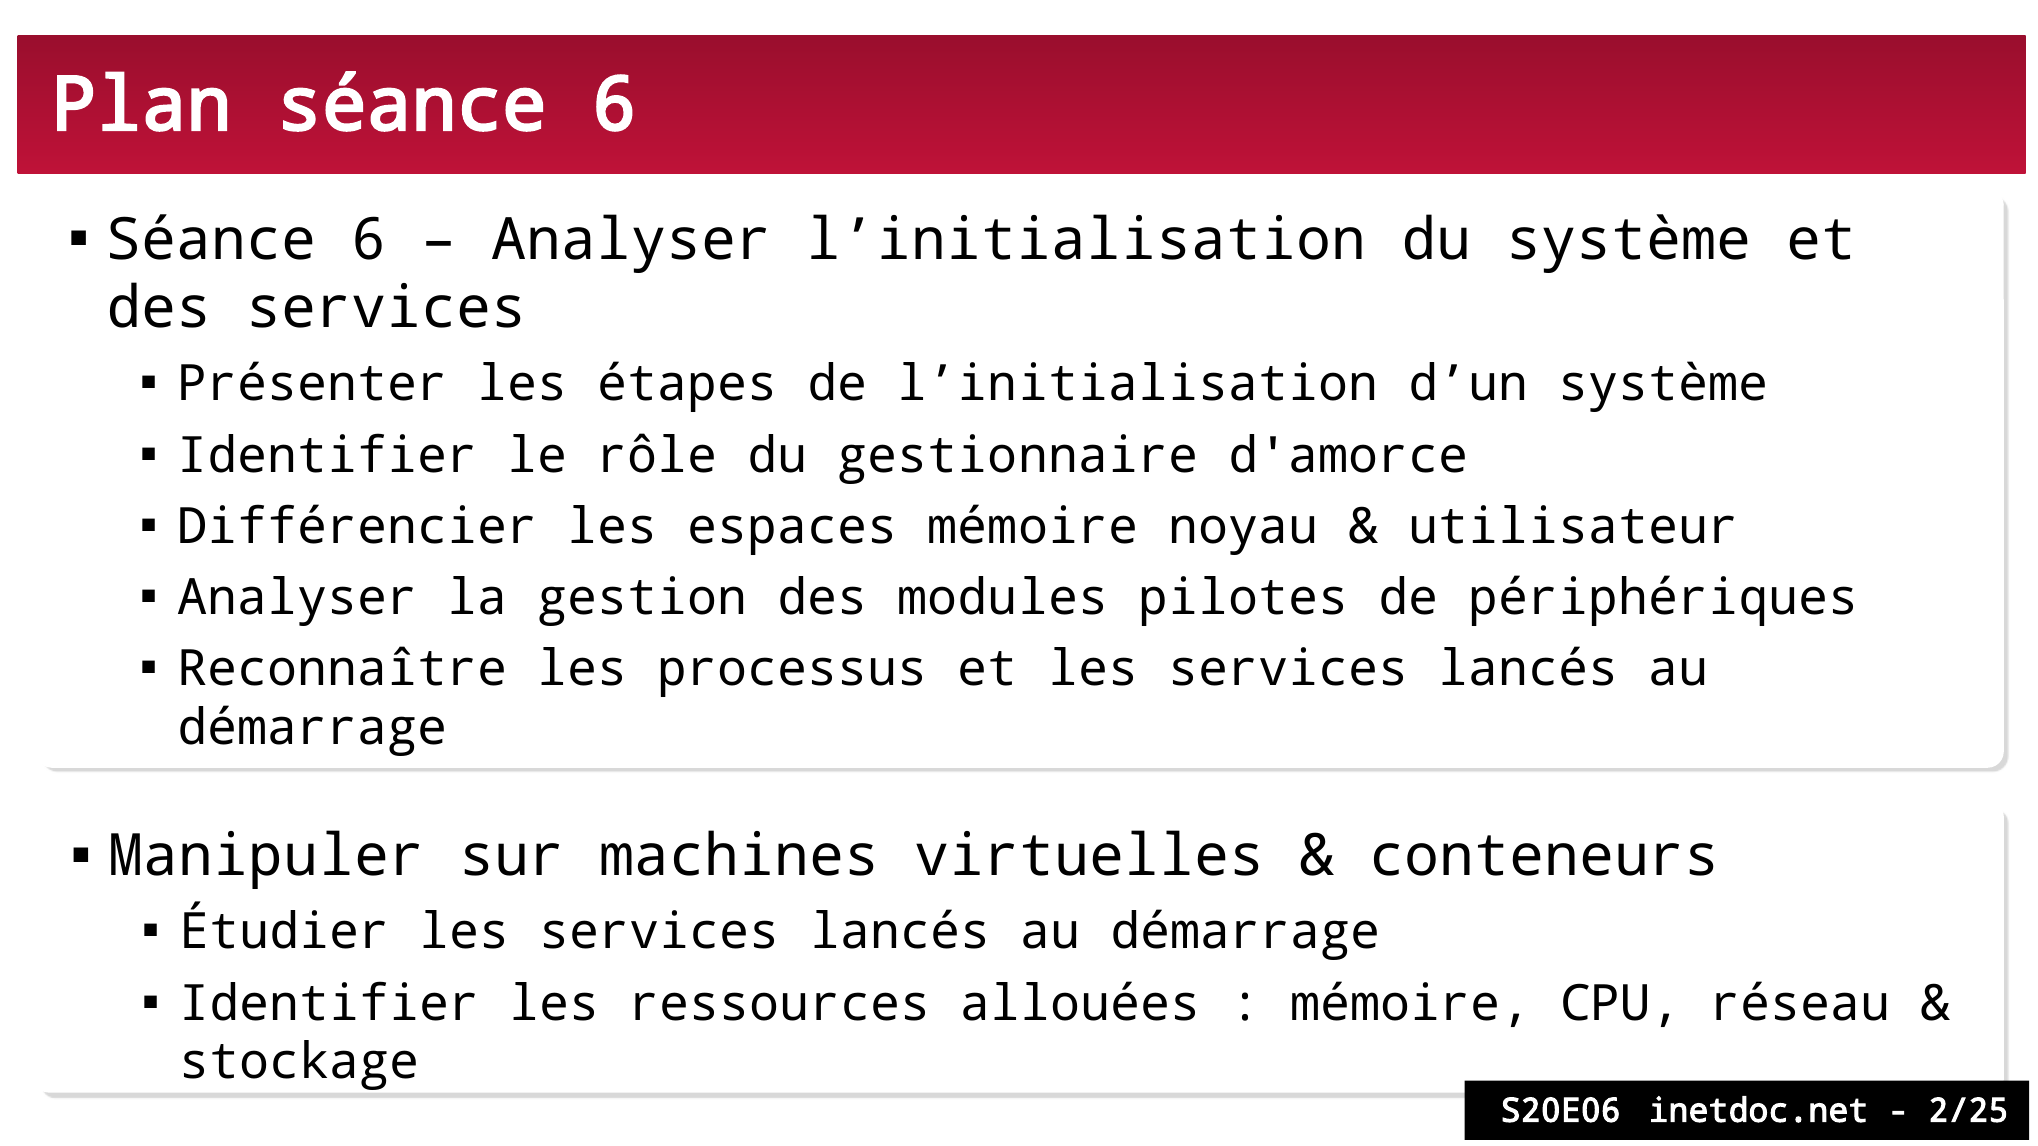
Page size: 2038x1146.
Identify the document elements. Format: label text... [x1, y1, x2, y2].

text_box Manipuler sur machines virtuelles & conteneurs Étudier les services lancés au démarrage Identifier les ressources allouées : mémoire, CPU, réseau & stockage [35, 803, 2004, 1093]
text_box Plan séance 6 [17, 35, 2026, 174]
text_box S20E06 inetdoc.net - 22/25 [1464, 1080, 2030, 1140]
text_box Séance 6 – Analyser l’initialisation du système et des services Présenter les étapes de l’initialisation d’un système Identifier le rôle du gestionnaire d'amorce Différencier les espaces mémoire noyau & utilisateur Analyser la gestion des modules pilotes de périphériques Reconnaître les processus et les services lancés au démarrage [35, 188, 2004, 768]
